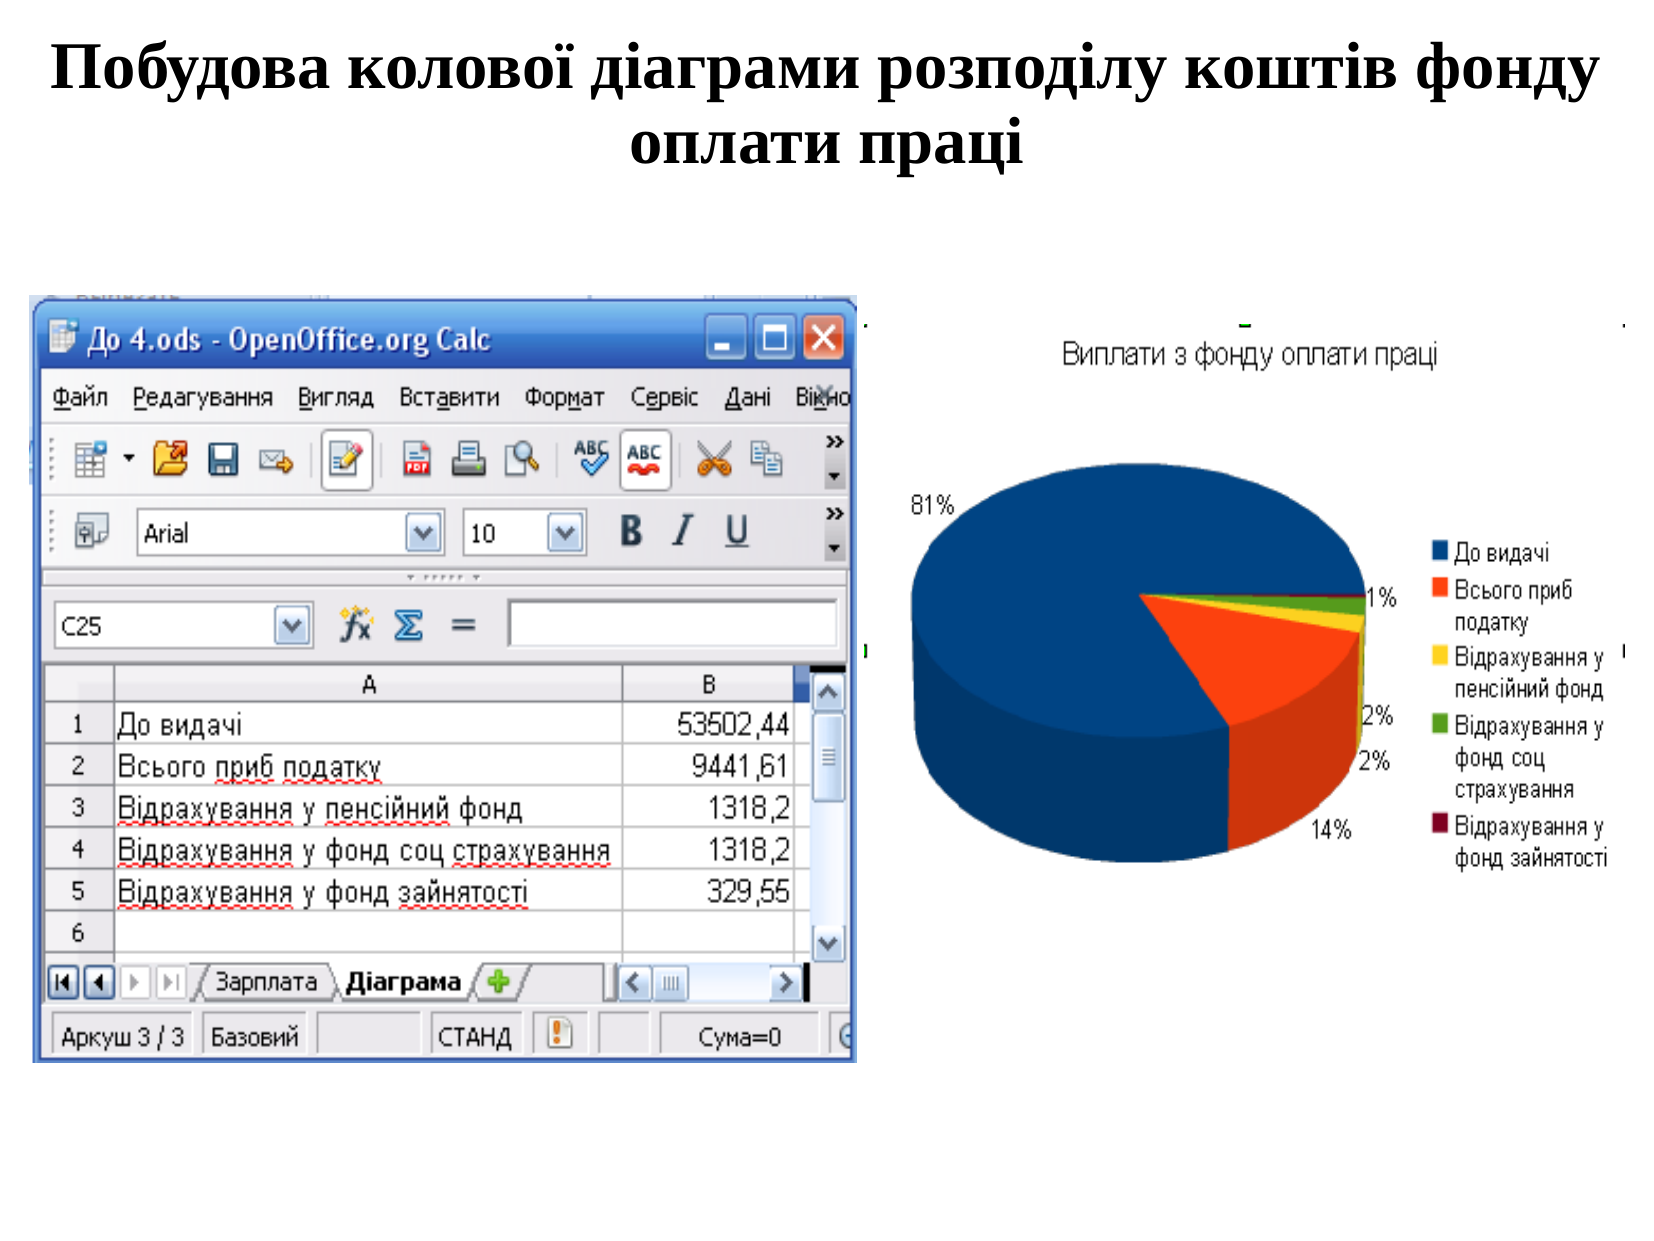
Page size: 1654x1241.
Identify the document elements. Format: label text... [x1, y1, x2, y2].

picture [864, 324, 1625, 975]
picture [29, 295, 857, 1063]
title Побудова колової діаграми розподілу коштів фонду оплати праці [29, 0, 1625, 208]
